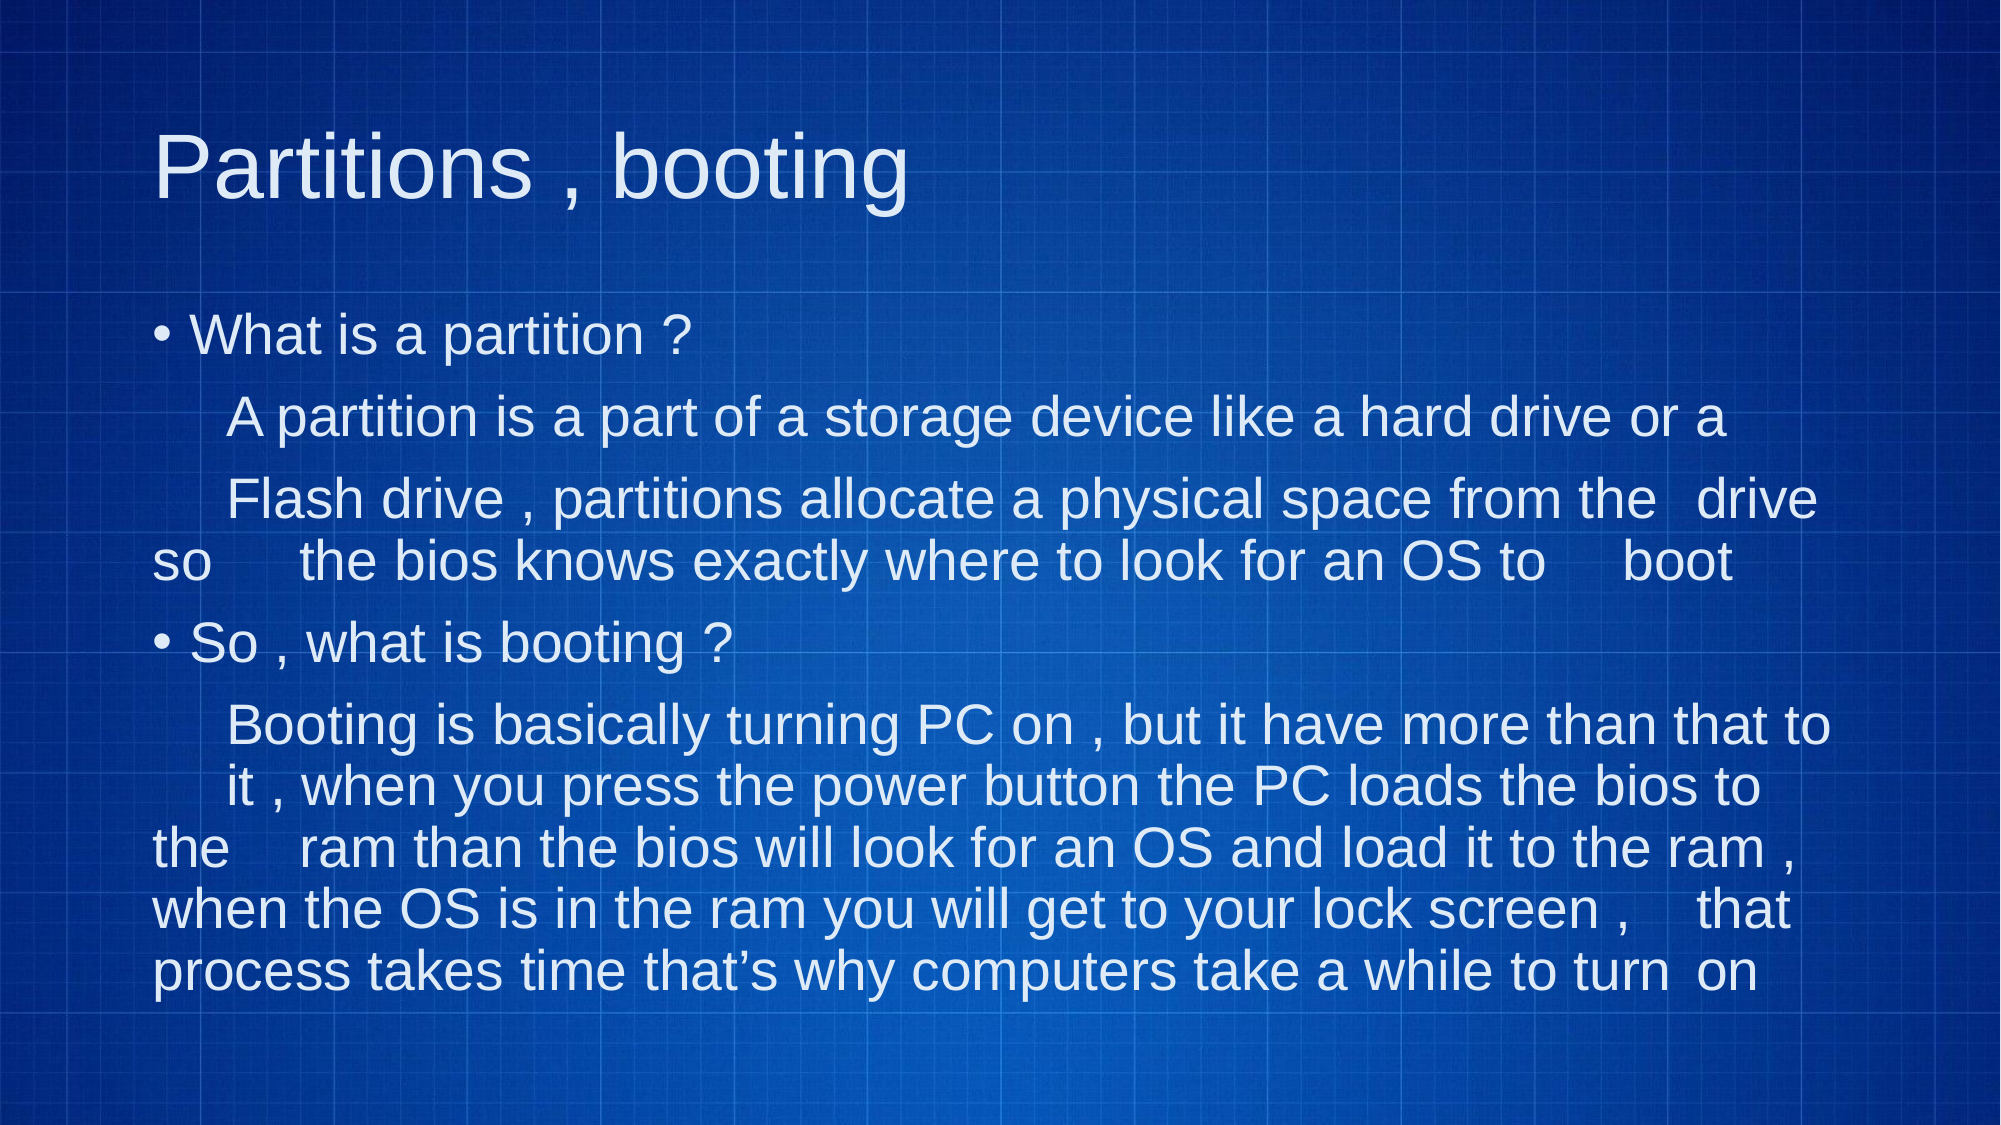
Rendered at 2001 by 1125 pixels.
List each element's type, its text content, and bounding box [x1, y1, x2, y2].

list What is a partition ? A partition is a part of a storage device like a hard drive or a Flash drive , partitions allocate a physical space from the drive so the bios knows exactly where to look for an OS to boot So , what is booting ? Booting is basically turning PC on , but it have more than that to it , when you press the power button the PC loads the bios to the ram than the bios will look for an OS and load it to the ram , when the OS is in the ram you will get to your lock screen , that process takes time that’s why computers take a while to turn on [137, 297, 1863, 1027]
title Partitions , booting [137, 59, 1863, 278]
picture [0, 0, 2001, 1125]
